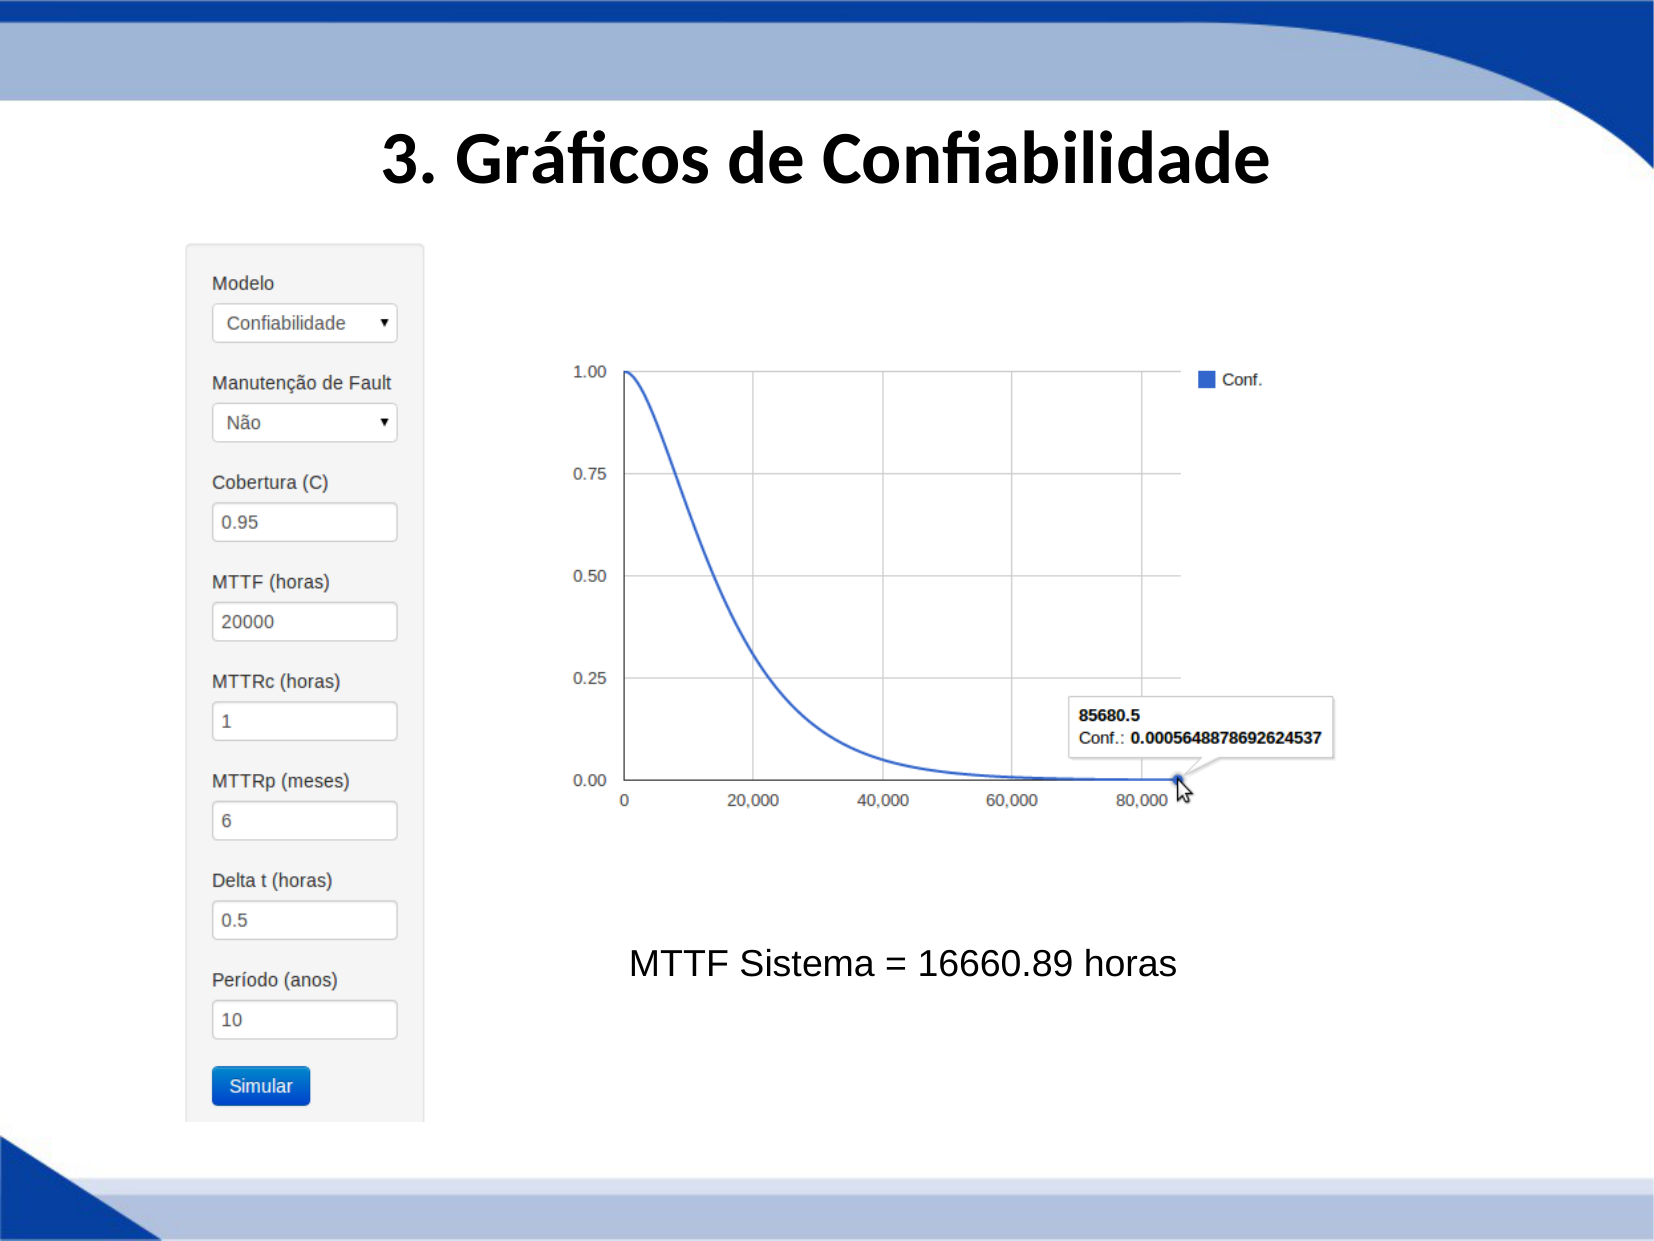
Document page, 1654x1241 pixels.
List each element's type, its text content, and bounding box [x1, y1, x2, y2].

text_box MTTF Sistema = 16660.89 horas [614, 935, 1193, 993]
title 3. Gráficos de Confiabilidade [82, 49, 1571, 257]
picture [0, 0, 1654, 1241]
